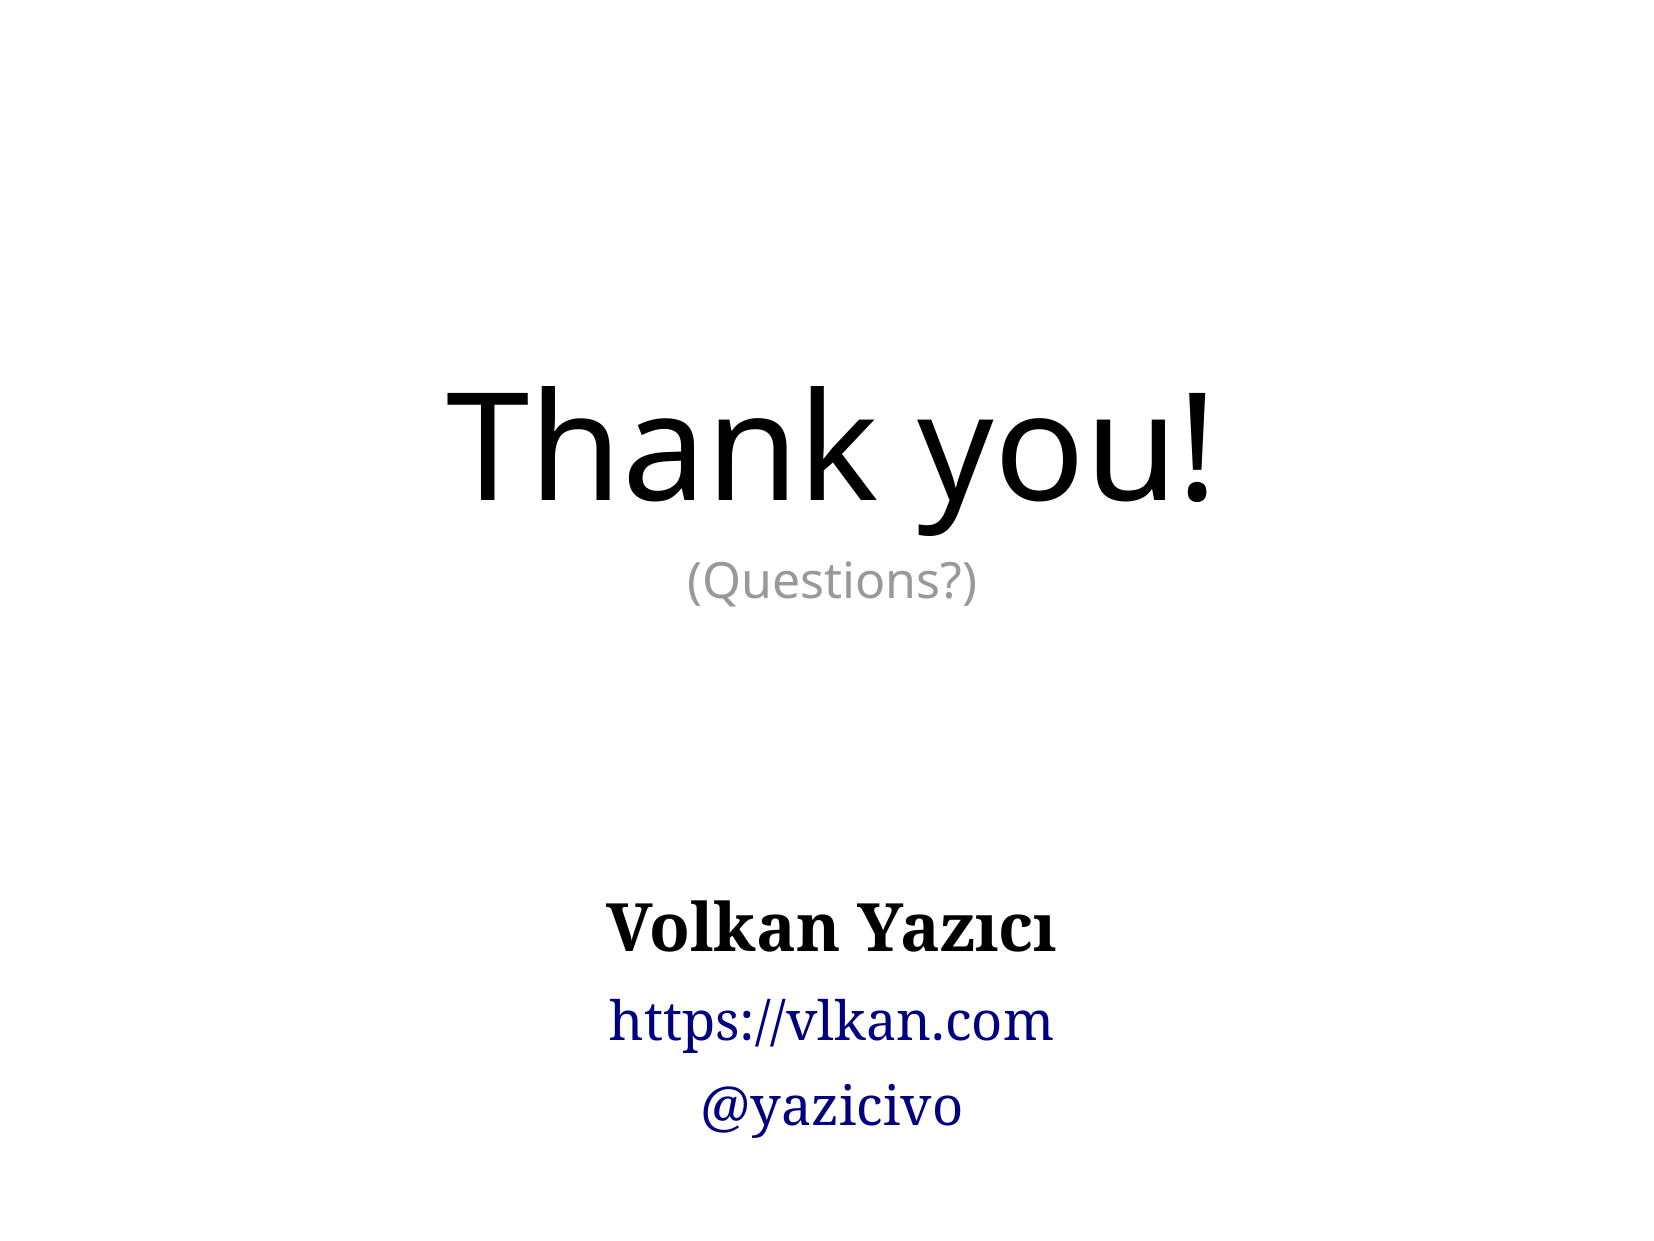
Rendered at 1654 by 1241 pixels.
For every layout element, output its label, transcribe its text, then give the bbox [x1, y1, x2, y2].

list Thank you! (Questions?) Volkan Yazıcı https://vlkan.com @yazicivo [29, 30, 1636, 1220]
